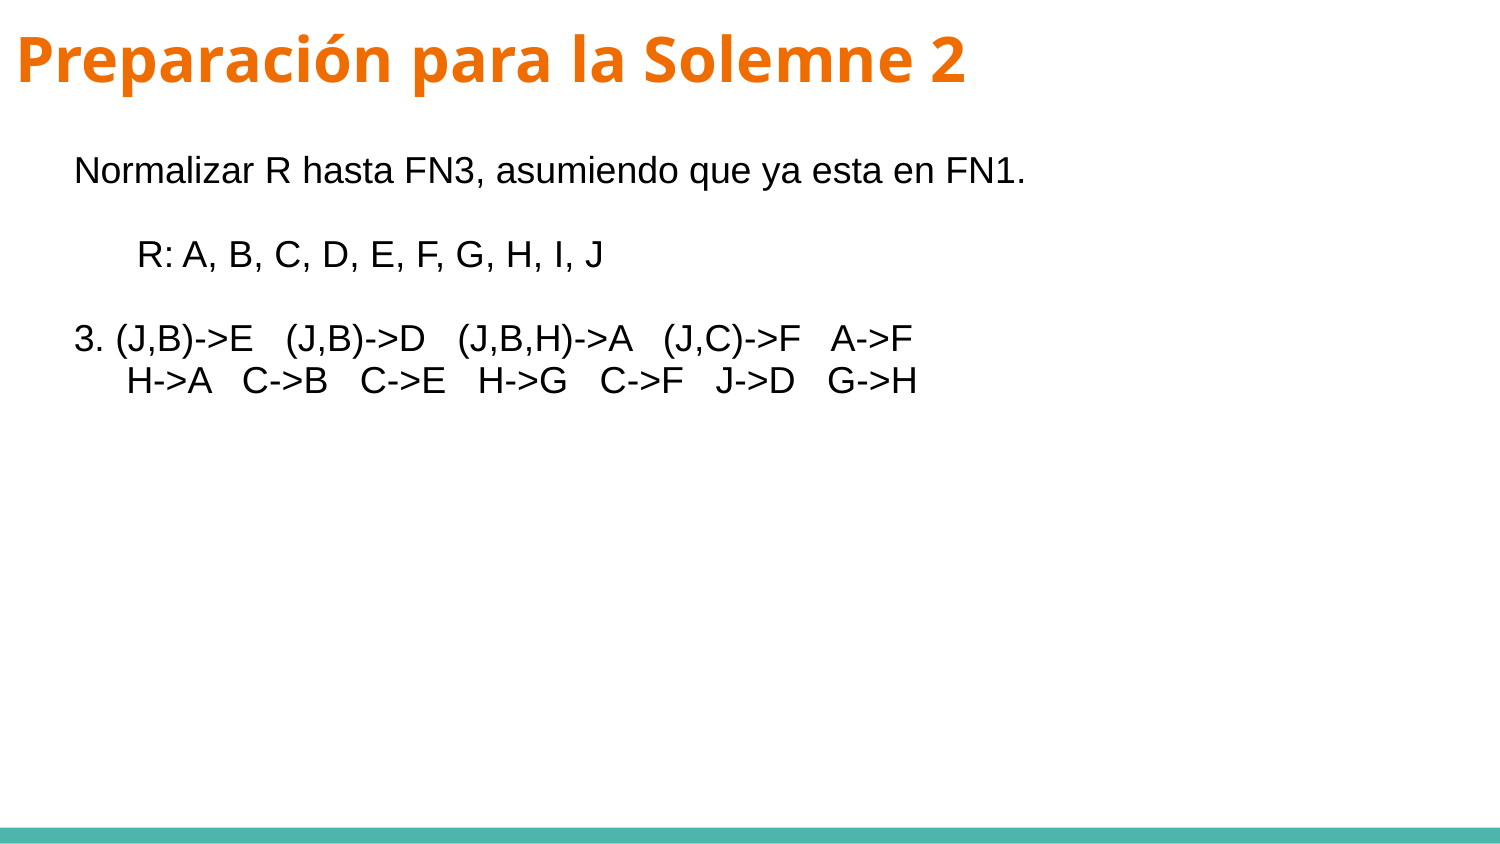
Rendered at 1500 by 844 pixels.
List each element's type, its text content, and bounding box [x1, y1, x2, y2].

text_box Normalizar R hasta FN3, asumiendo que ya esta en FN1. R: A, B, C, D, E, F, G, H, I, J 3. (J,B)->E (J,B)->D (J,B,H)->A (J,C)->F A->F H->A C->B C->E H->G C->F J->D G->H [59, 141, 1430, 451]
title Preparación para la Solemne 2 [0, 0, 1398, 116]
